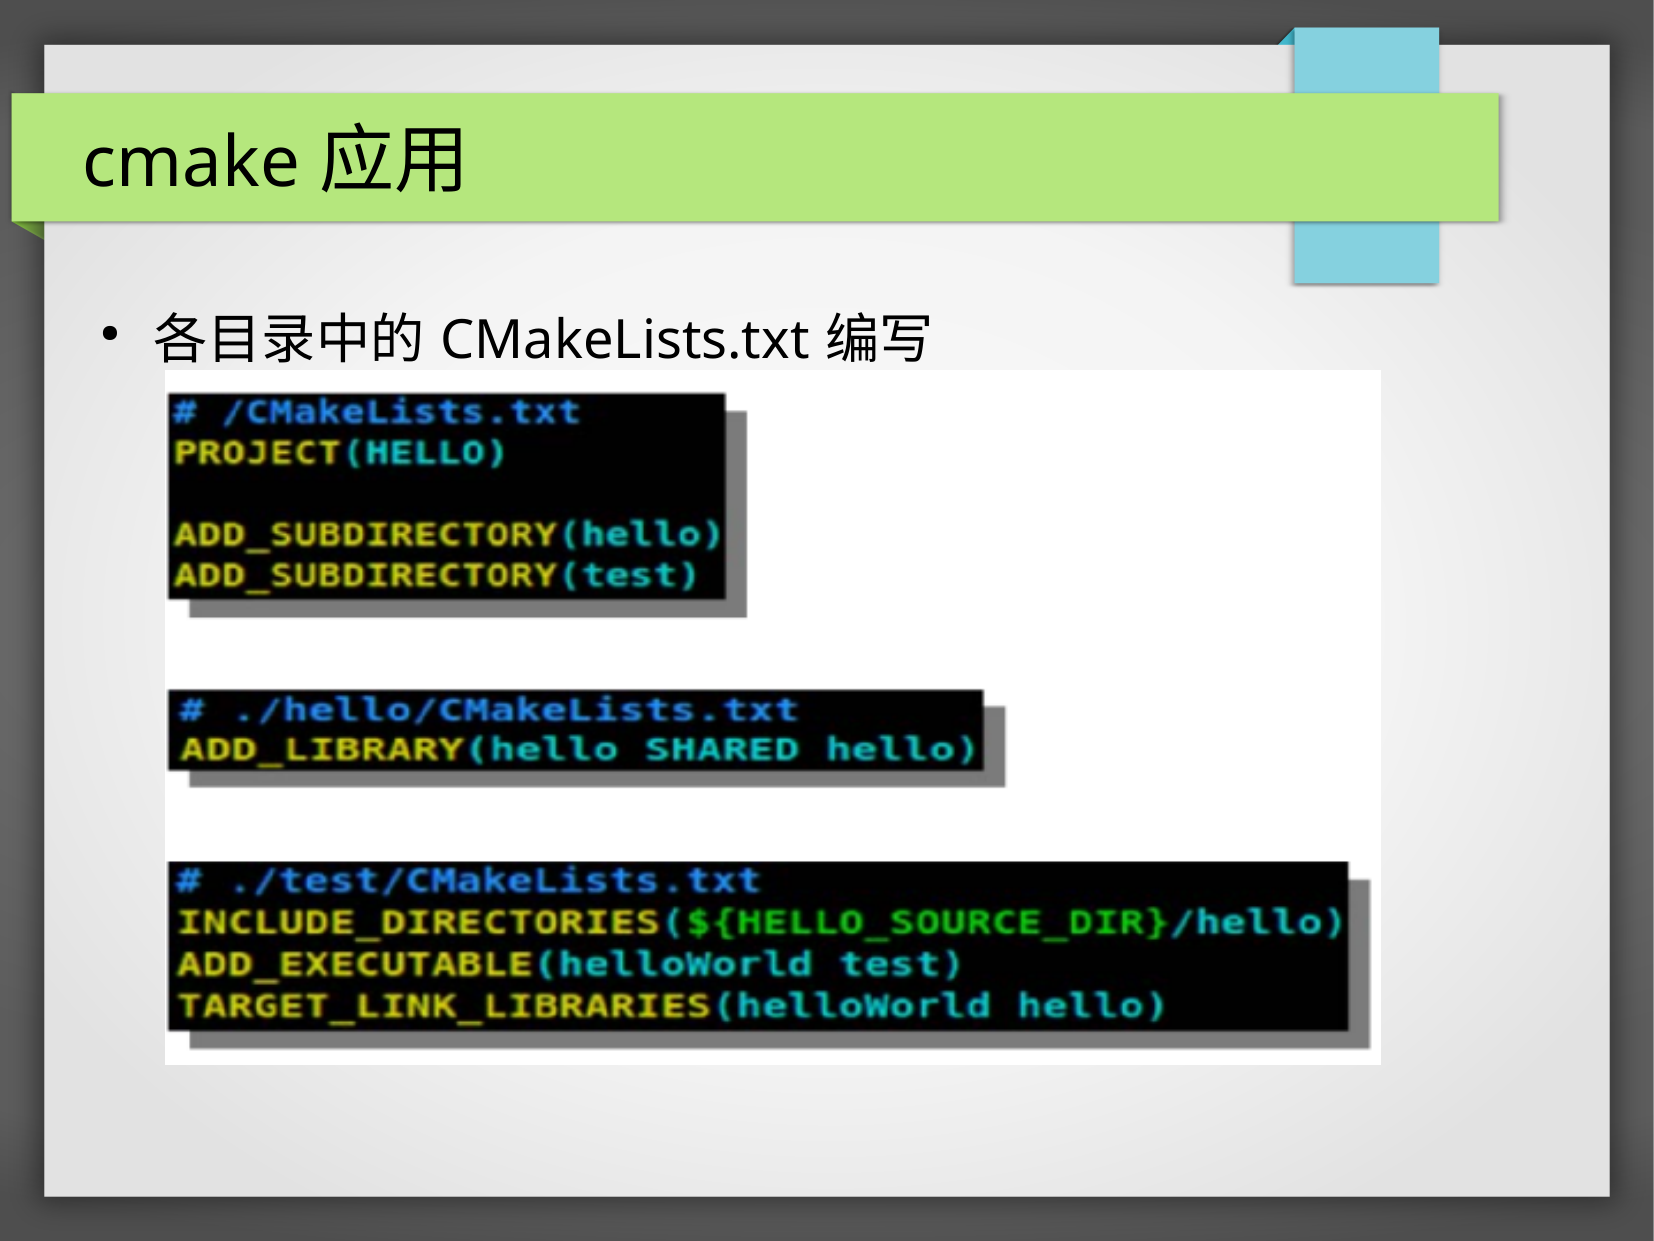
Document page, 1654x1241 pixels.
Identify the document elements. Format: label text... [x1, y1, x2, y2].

picture [0, 0, 1654, 1241]
list 各目录中的CMakeLists.txt编写 [82, 295, 1571, 1015]
title cmake应用 [82, 94, 1264, 213]
